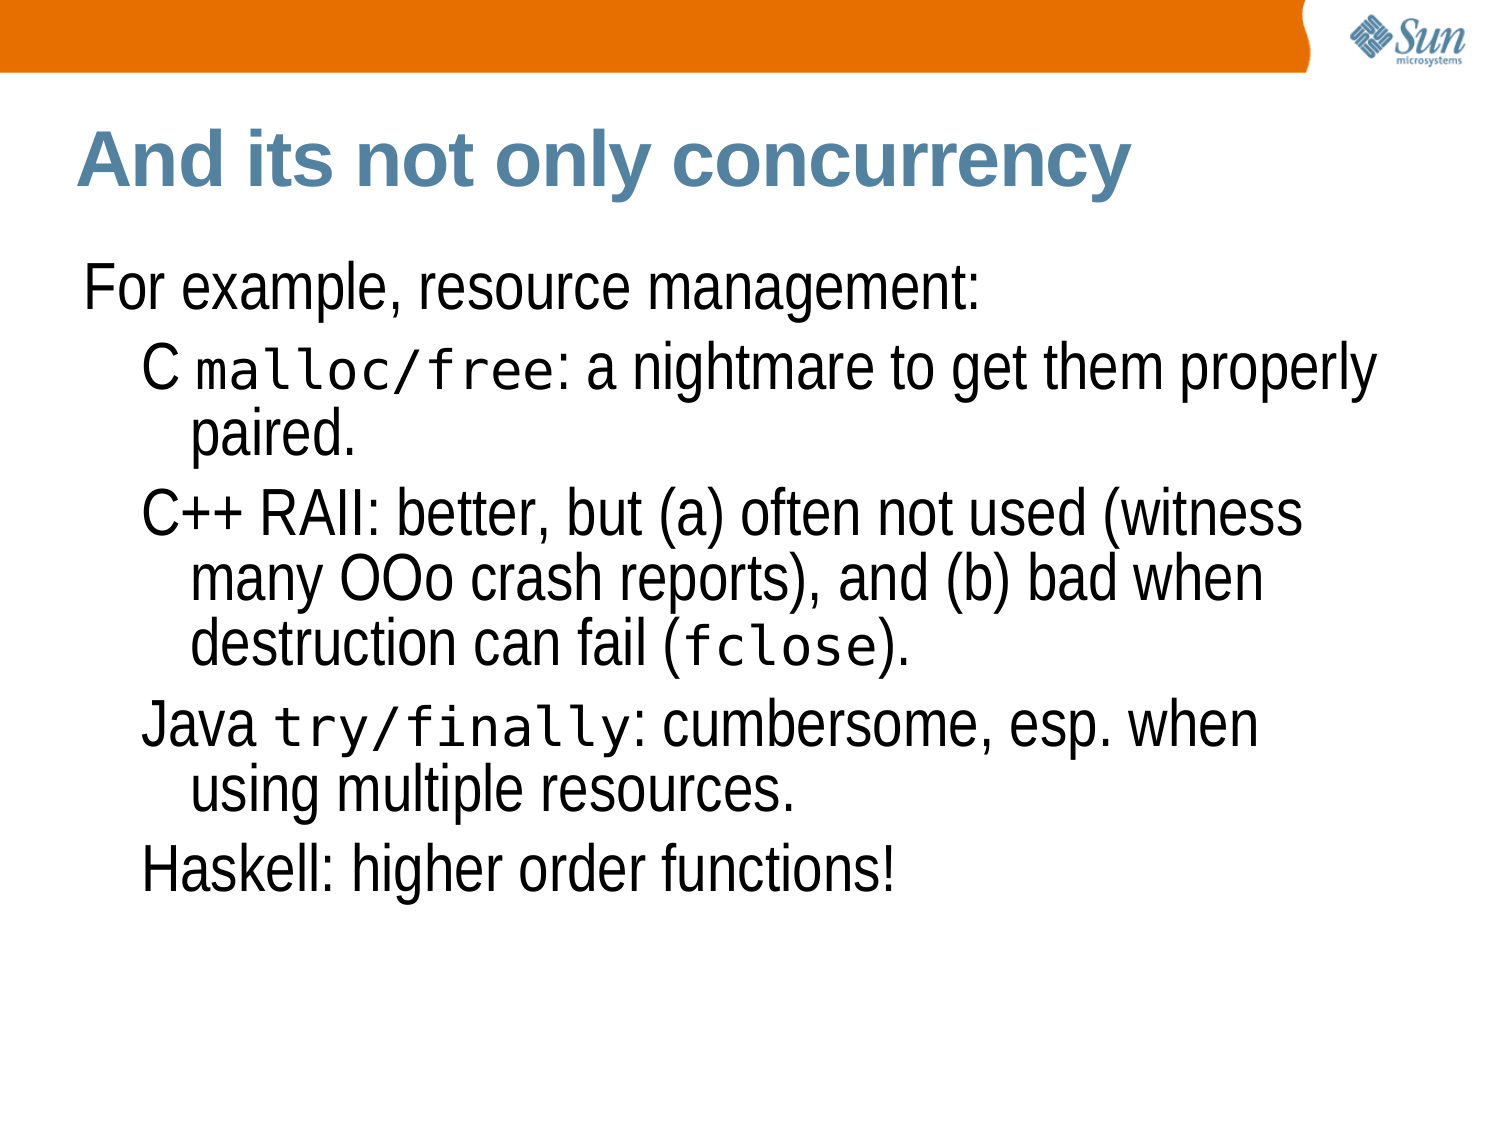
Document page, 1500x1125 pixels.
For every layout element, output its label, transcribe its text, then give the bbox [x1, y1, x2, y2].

picture [0, 0, 1500, 75]
list For example, resource management: C malloc/free: a nightmare to get them properly paired. C++ RAII: better, but (a) often not used (witness many OOo crash reports), and (b) bad when destruction can fail (fclose). Java try/finally: cumbersome, esp. when using multiple resources. Haskell: higher order functions! [64, 257, 1402, 1017]
title And its not only concurrency [75, 122, 1438, 227]
